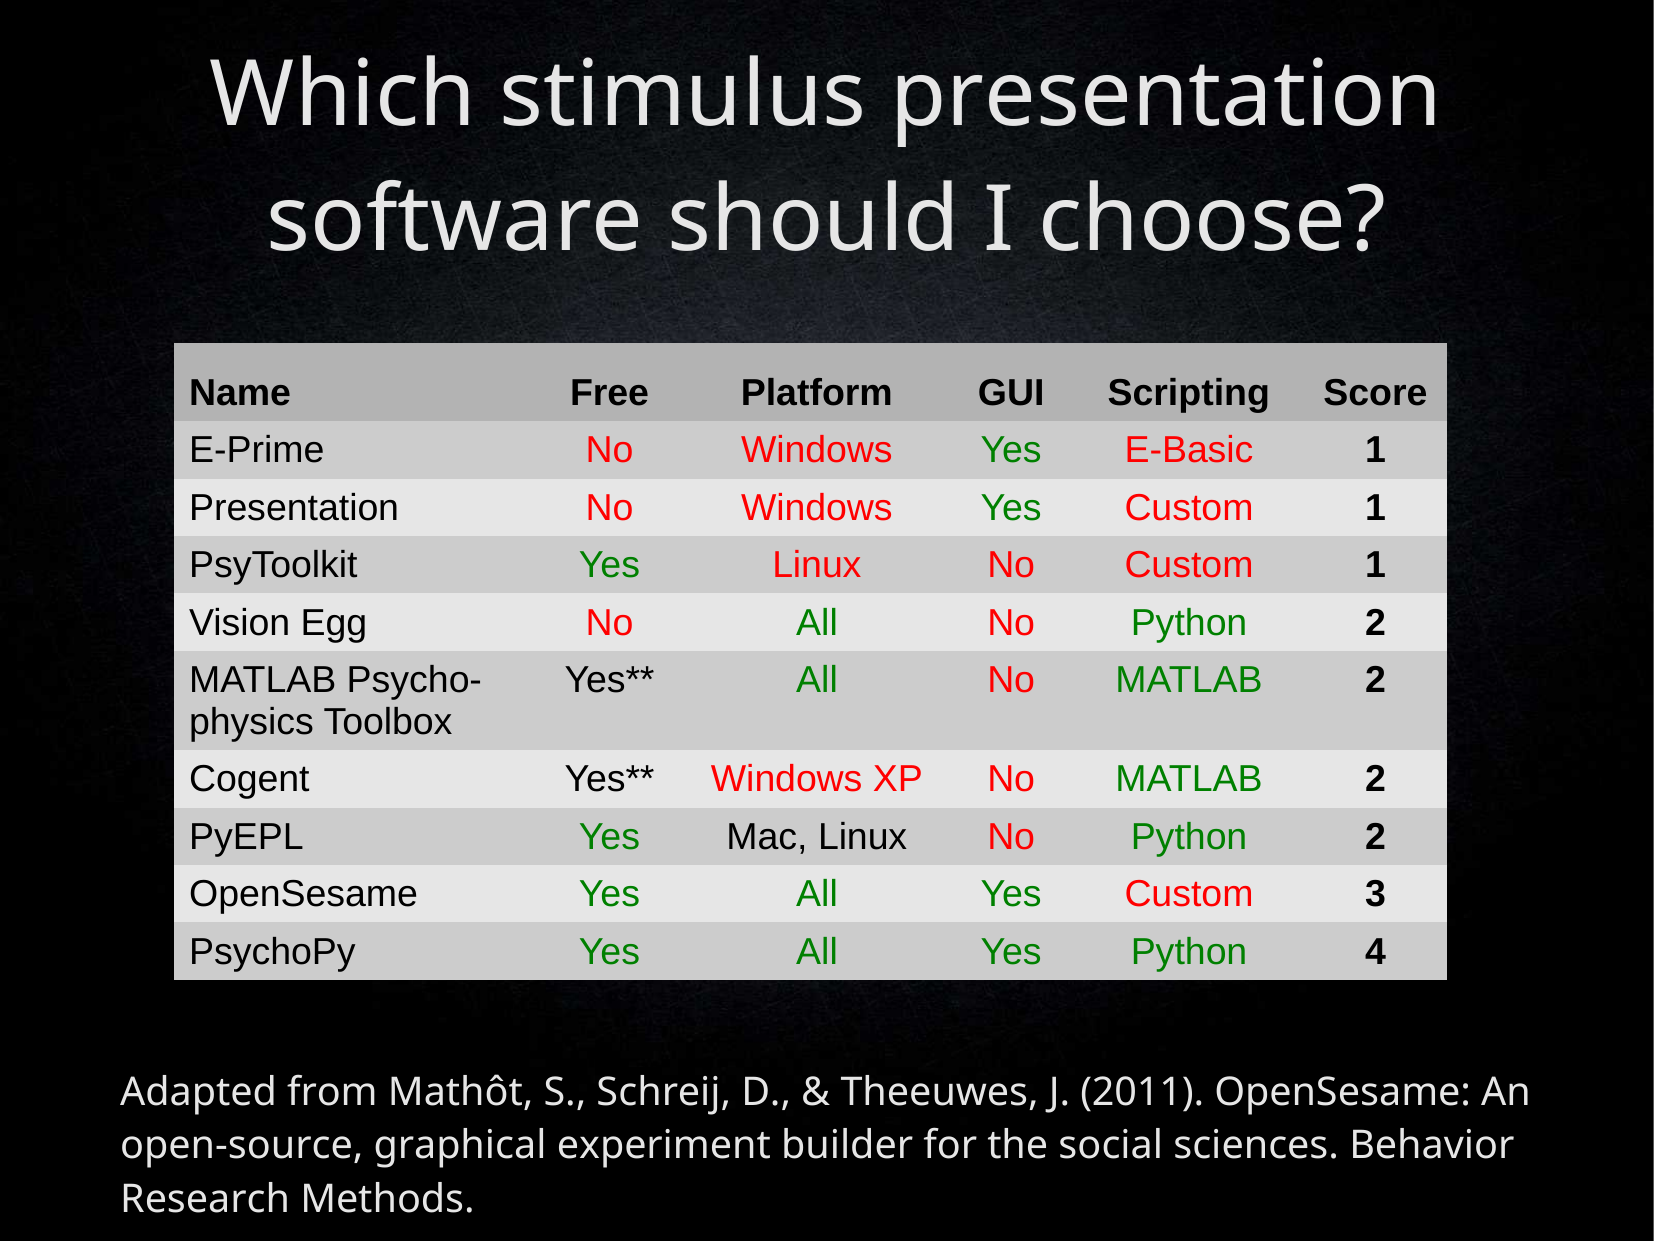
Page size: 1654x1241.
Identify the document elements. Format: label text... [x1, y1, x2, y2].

table_cell Linux [686, 536, 947, 593]
table_cell E-Prime [174, 421, 533, 479]
table_cell No [947, 536, 1075, 593]
table_cell Windows [686, 421, 947, 479]
table_cell Python [1075, 593, 1303, 651]
table_cell No [947, 651, 1075, 750]
table_cell 1 [1303, 421, 1447, 479]
list Adapted from Mathôt, S., Schreij, D., & Theeuwes, J. (2011). OpenSesame: An open-source, graphical experiment builder for the social sciences. Behavior Research Methods. [49, 1063, 1538, 1200]
table_cell Yes [533, 808, 686, 865]
table_cell OpenSesame [174, 865, 533, 922]
table_cell MATLAB [1075, 651, 1303, 750]
table_cell No [947, 750, 1075, 808]
table_cell Python [1075, 922, 1303, 980]
table_cell Custom [1075, 865, 1303, 922]
table_cell 3 [1303, 865, 1447, 922]
table_cell 2 [1303, 593, 1447, 651]
table_cell No [533, 593, 686, 651]
table_header Platform [686, 343, 947, 421]
table_cell 2 [1303, 750, 1447, 808]
table_cell Vision Egg [174, 593, 533, 651]
table_cell All [686, 593, 947, 651]
table_cell 2 [1303, 651, 1447, 750]
table_cell Yes [947, 421, 1075, 479]
table_cell PyEPL [174, 808, 533, 865]
table_cell Presentation [174, 479, 533, 536]
table_cell Yes [947, 922, 1075, 980]
table_cell PsyToolkit [174, 536, 533, 593]
table_cell Yes [947, 479, 1075, 536]
table_cell Yes [533, 536, 686, 593]
table_cell Windows XP [686, 750, 947, 808]
table_cell Yes [533, 865, 686, 922]
table_header Free [533, 343, 686, 421]
table_cell No [533, 421, 686, 479]
table_header Scripting [1075, 343, 1303, 421]
table_cell No [533, 479, 686, 536]
table_cell 1 [1303, 536, 1447, 593]
table_cell Cogent [174, 750, 533, 808]
table_cell Yes** [533, 651, 686, 750]
table_header GUI [947, 343, 1075, 421]
table_header Name [174, 343, 533, 421]
table_cell All [686, 651, 947, 750]
table_cell Mac, Linux [686, 808, 947, 865]
table_cell 4 [1303, 922, 1447, 980]
table_cell All [686, 922, 947, 980]
table_cell 2 [1303, 808, 1447, 865]
table_cell Yes [533, 922, 686, 980]
table_cell Custom [1075, 536, 1303, 593]
table_cell Windows [686, 479, 947, 536]
table_cell Custom [1075, 479, 1303, 536]
table_cell Yes [947, 865, 1075, 922]
table_cell MATLAB [1075, 750, 1303, 808]
table_cell PsychoPy [174, 922, 533, 980]
picture [0, 0, 1654, 1241]
table_cell MATLAB Psycho- physics Toolbox [174, 651, 533, 750]
table_header Score [1303, 343, 1447, 421]
table_cell All [686, 865, 947, 922]
table_cell No [947, 808, 1075, 865]
table_cell Python [1075, 808, 1303, 865]
table_cell Yes** [533, 750, 686, 808]
table_cell No [947, 593, 1075, 651]
table_cell 1 [1303, 479, 1447, 536]
table_cell E-Basic [1075, 421, 1303, 479]
title Which stimulus presentation software should I choose? [82, 49, 1571, 257]
